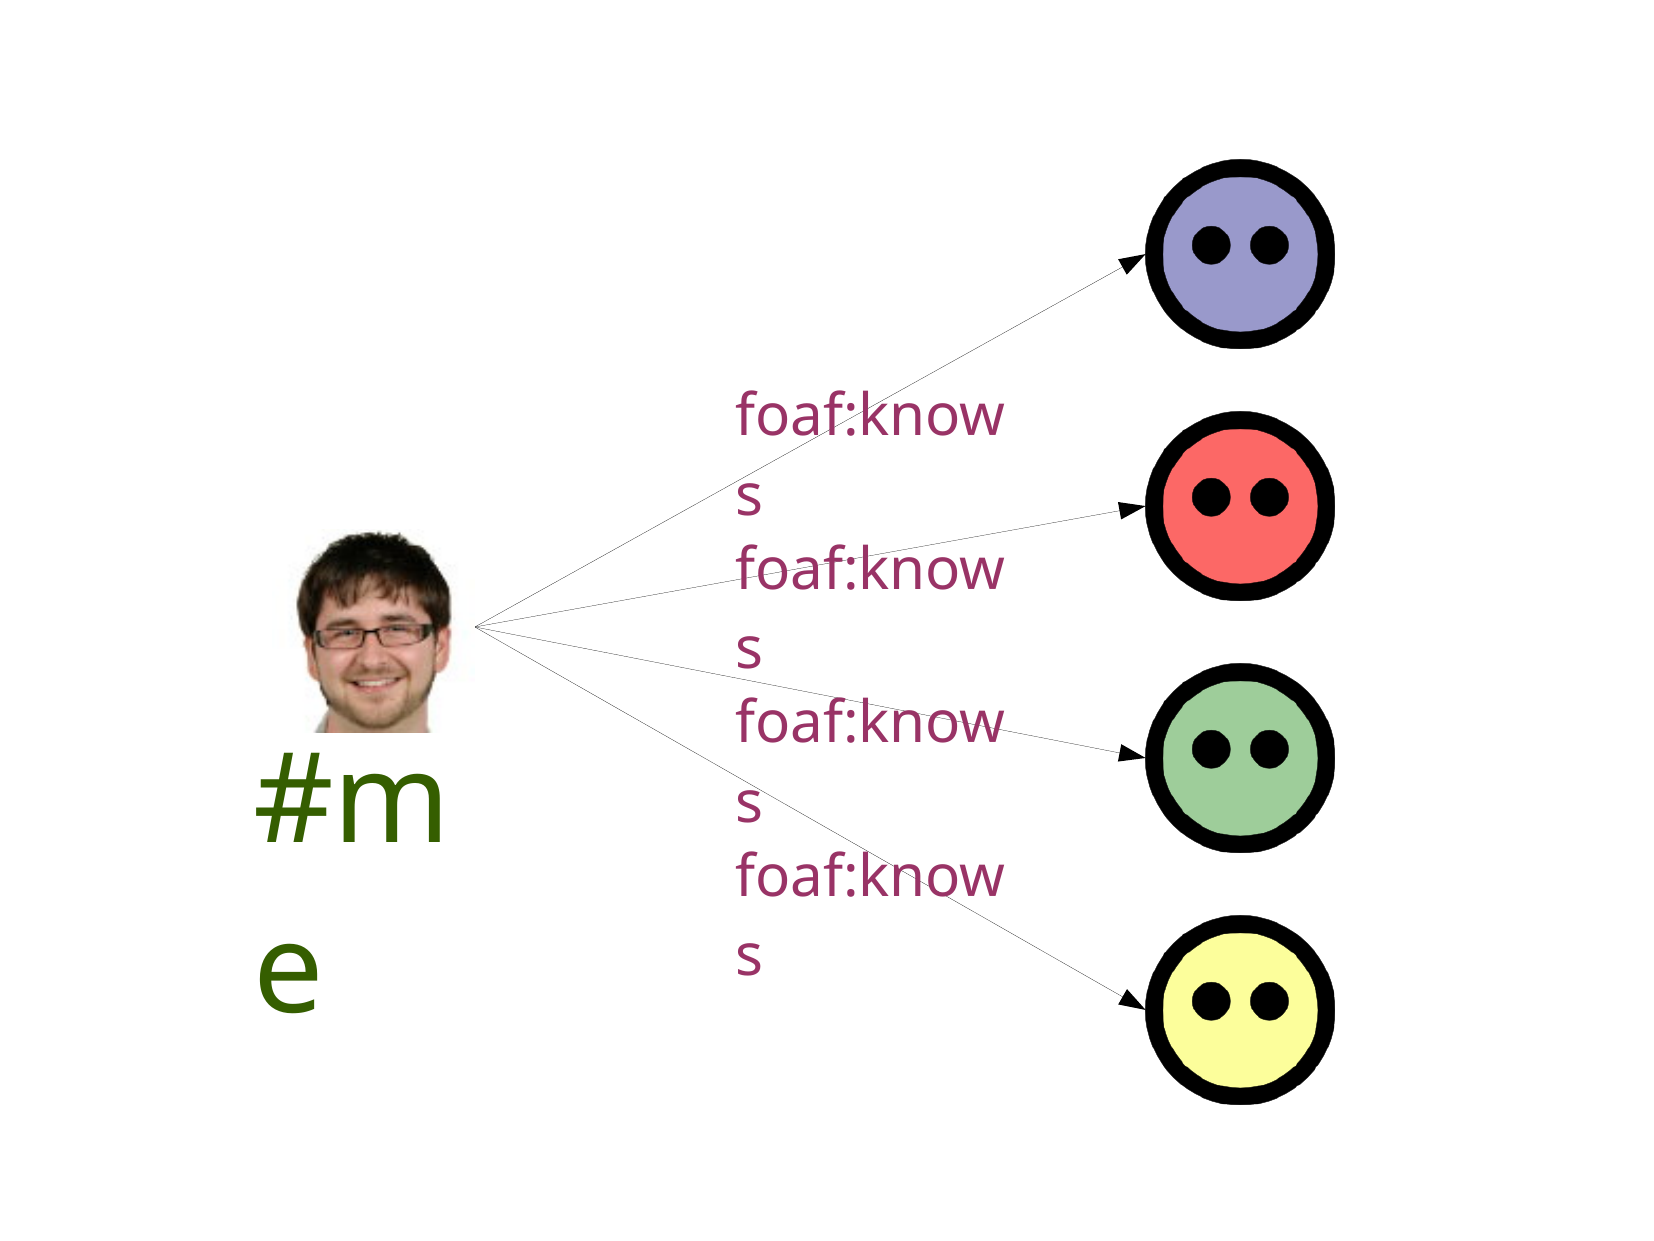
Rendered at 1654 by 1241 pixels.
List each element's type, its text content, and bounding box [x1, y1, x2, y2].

picture [1145, 411, 1335, 601]
picture [1145, 663, 1335, 853]
picture [1145, 159, 1335, 349]
text_box foaf:knows [720, 826, 1042, 913]
text_box foaf:knows [720, 366, 1042, 452]
picture [1145, 915, 1335, 1105]
text_box foaf:knows [720, 673, 1042, 760]
text_box foaf:knows [720, 519, 1042, 606]
picture [272, 529, 475, 733]
text_box #me [238, 700, 508, 869]
